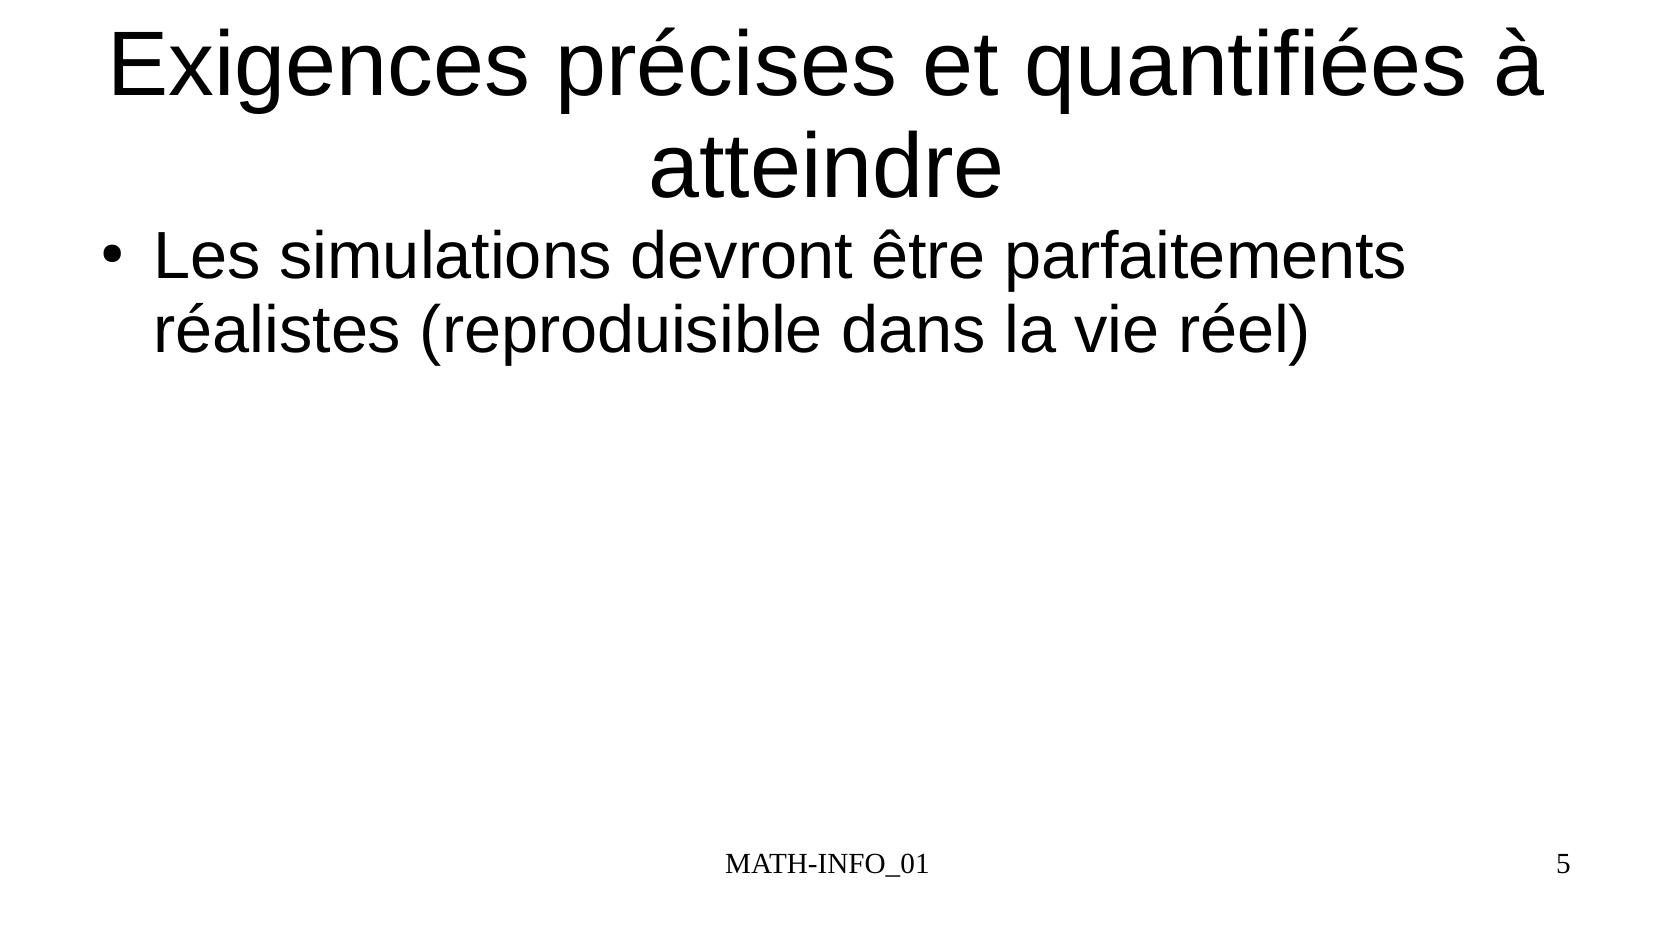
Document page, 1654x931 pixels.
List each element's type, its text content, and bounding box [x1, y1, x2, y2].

list Les simulations devront être parfaitements réalistes (reproduisible dans la vie réel) [82, 217, 1571, 758]
title Exigences précises et quantifiées à atteindre [82, 12, 1571, 217]
